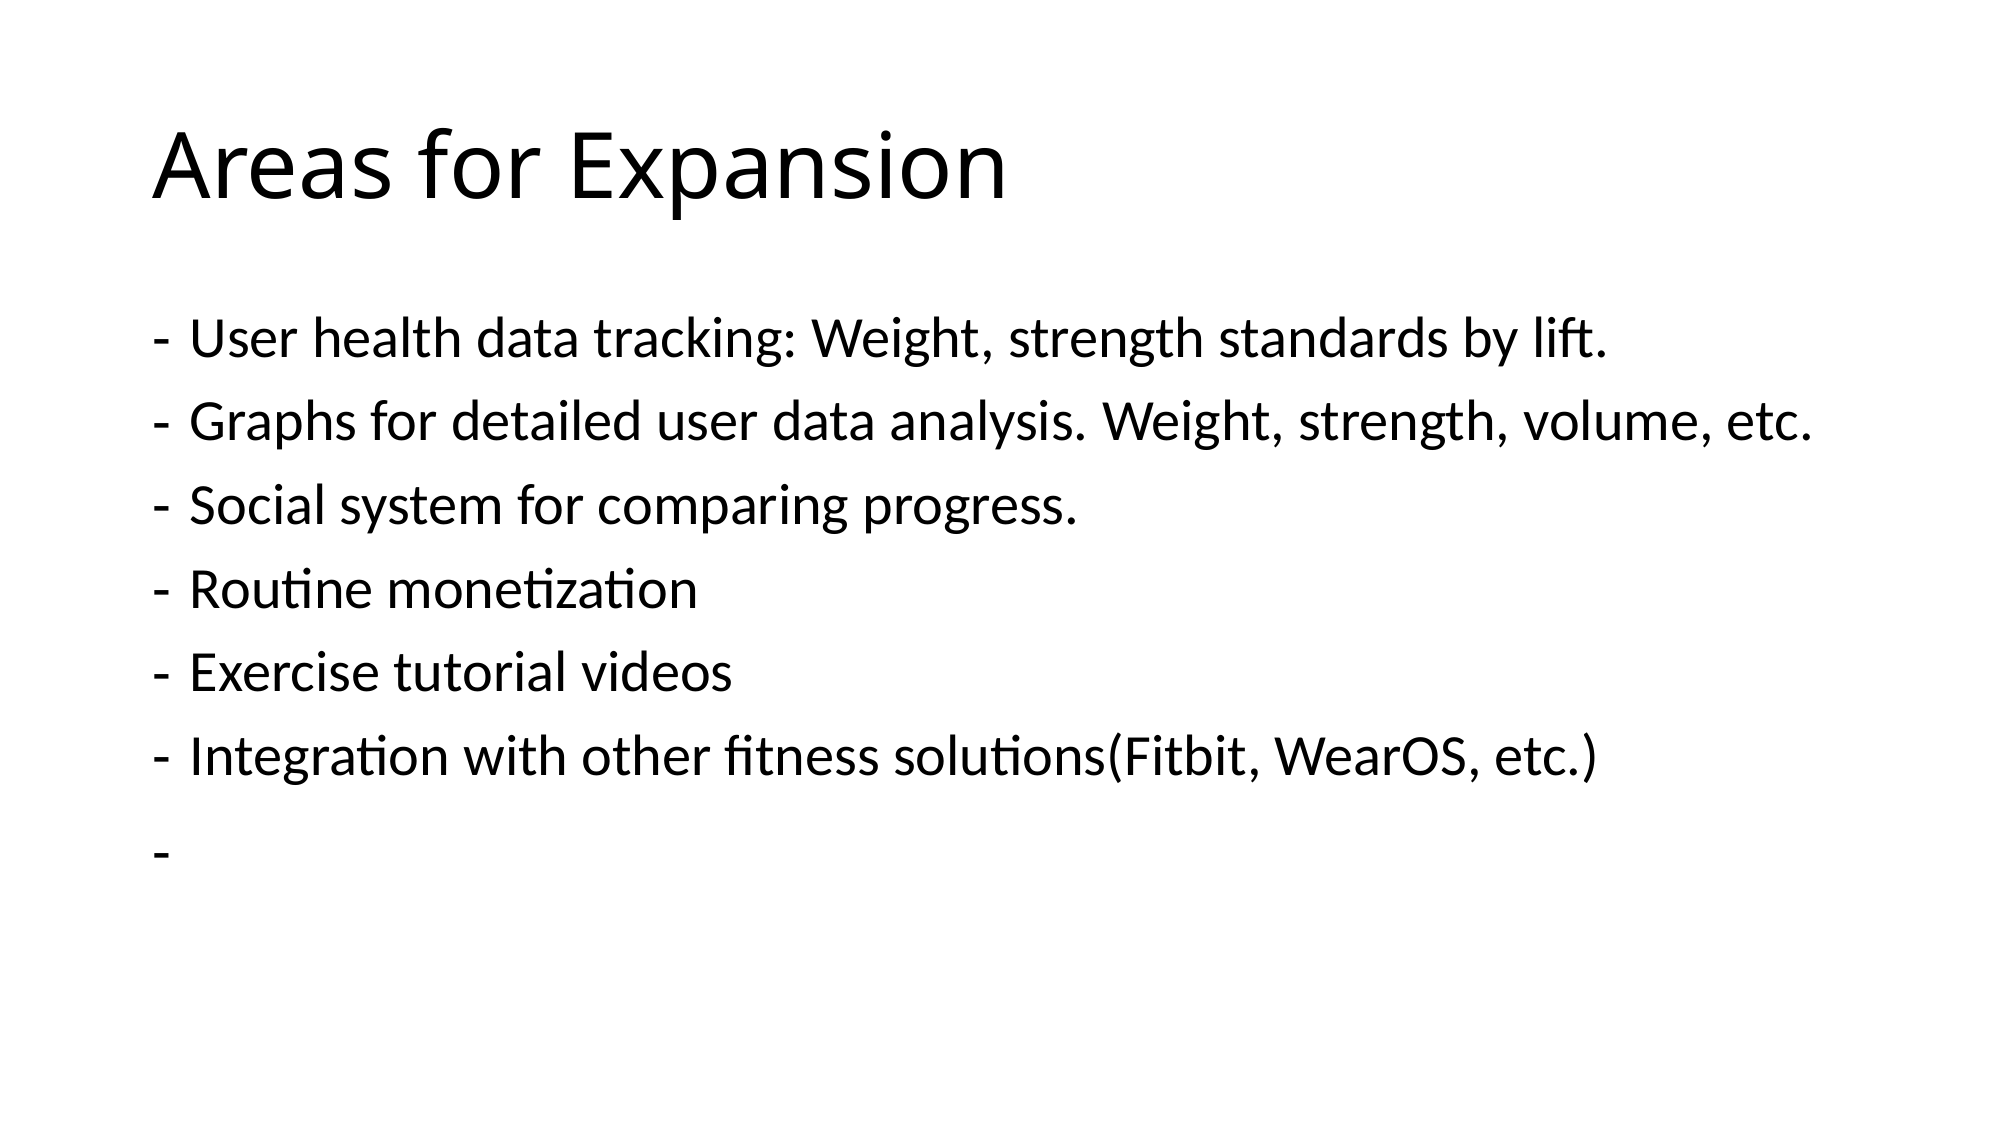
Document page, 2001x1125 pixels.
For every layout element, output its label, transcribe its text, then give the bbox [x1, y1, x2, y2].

list User health data tracking: Weight, strength standards by lift. Graphs for detailed user data analysis. Weight, strength, volume, etc. Social system for comparing progress. Routine monetization Exercise tutorial videos Integration with other fitness solutions(Fitbit, WearOS, etc.) [137, 299, 1863, 1014]
title Areas for Expansion [137, 59, 1863, 278]
